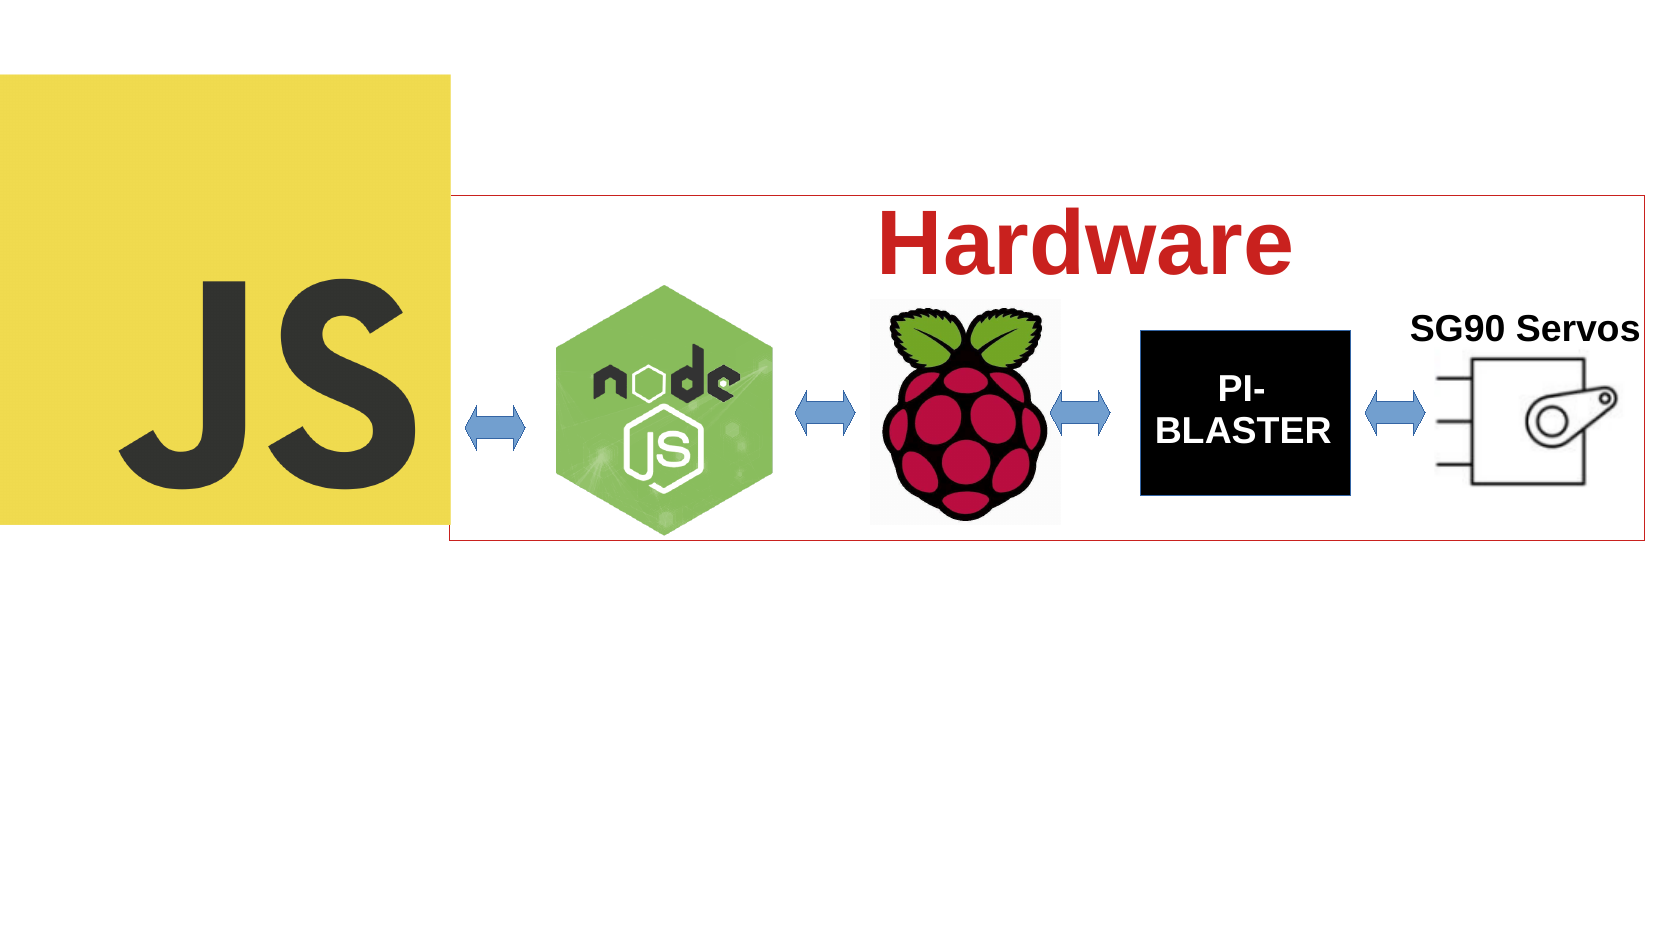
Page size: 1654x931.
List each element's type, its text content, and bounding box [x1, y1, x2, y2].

text_box SG90 Servos [1395, 321, 1654, 357]
picture [870, 321, 1061, 526]
picture [555, 321, 773, 536]
picture [0, 74, 451, 526]
picture [1434, 357, 1635, 496]
title Hardware [341, 165, 1654, 321]
text_box PI-BLASTER [1140, 360, 1351, 459]
text_box [449, 321, 1645, 541]
